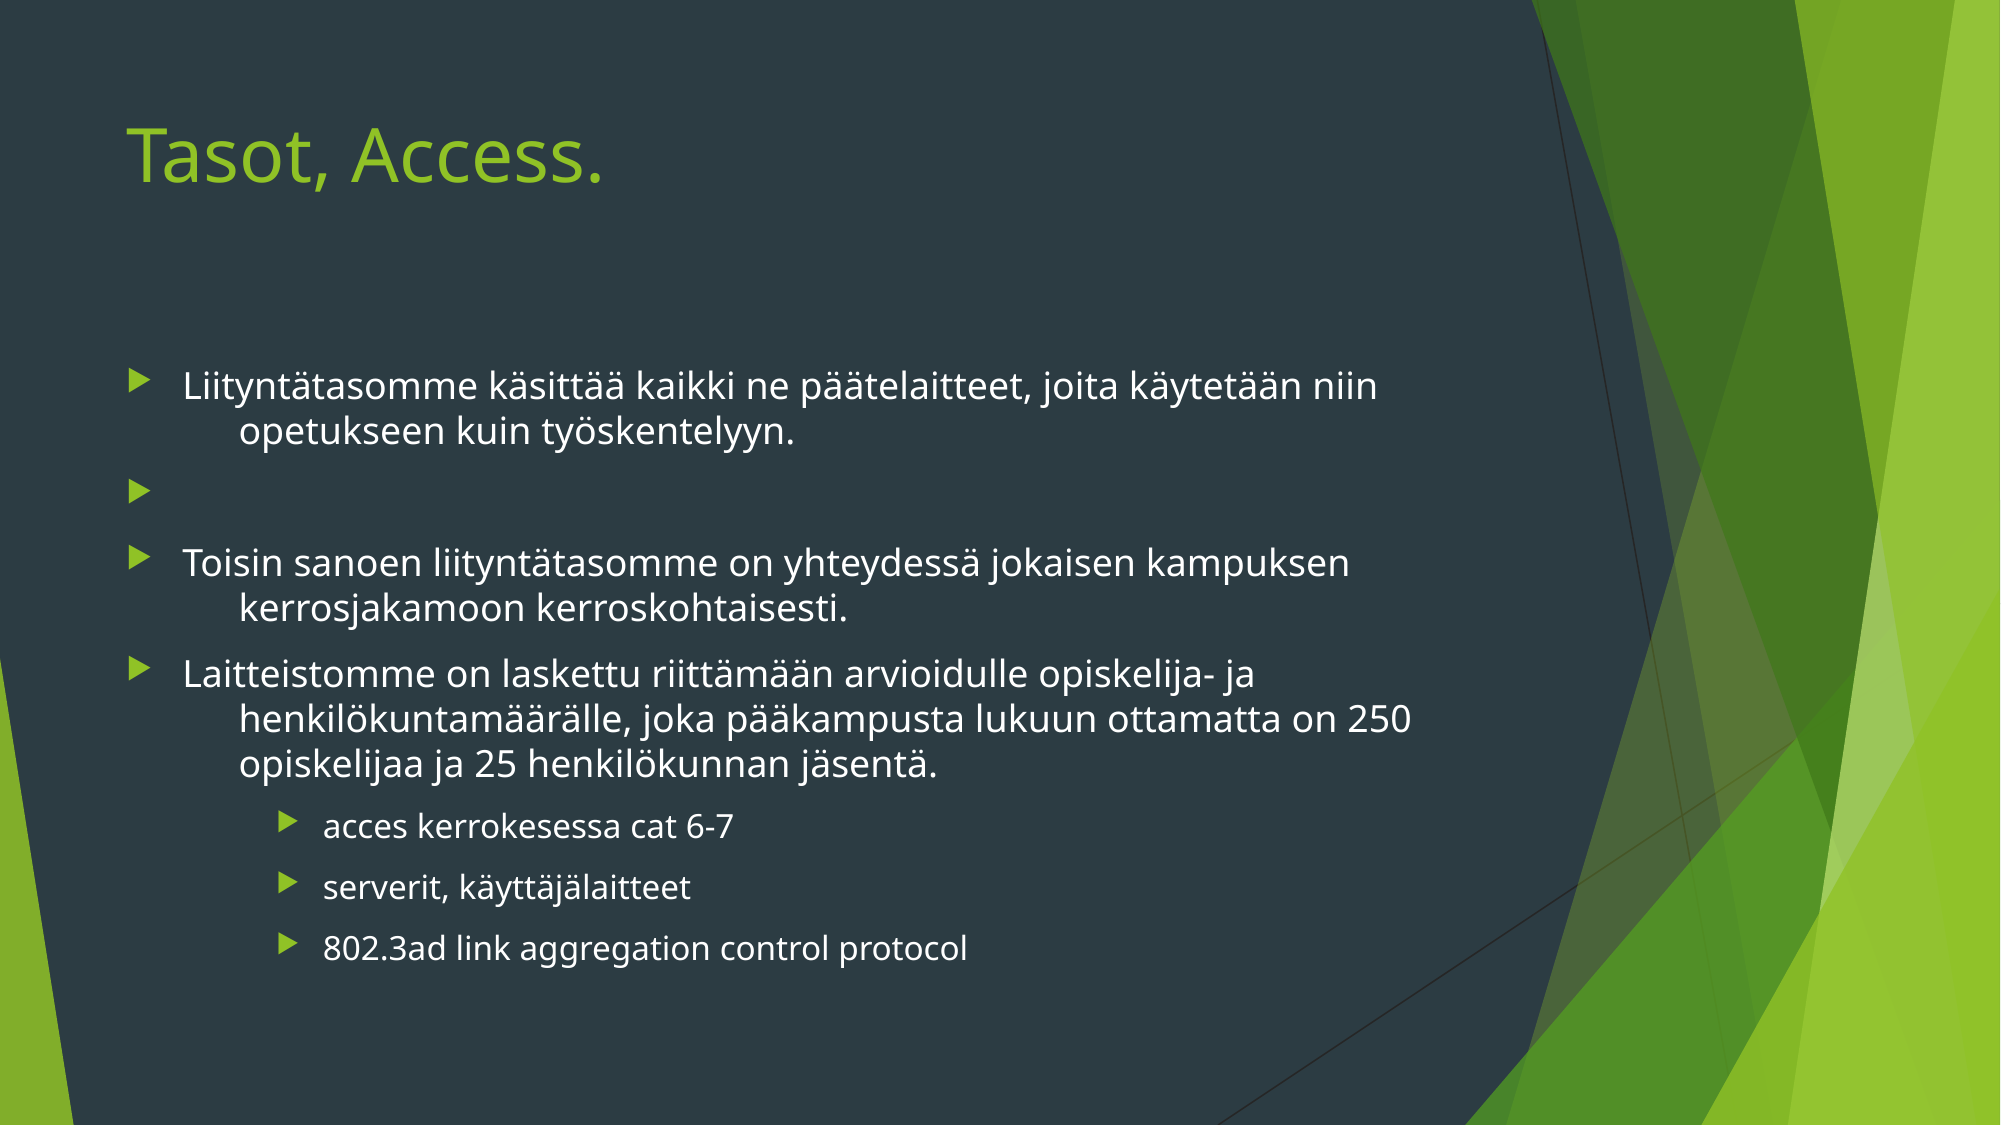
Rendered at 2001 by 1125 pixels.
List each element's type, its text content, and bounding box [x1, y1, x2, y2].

title Tasot, Access. [111, 99, 1522, 317]
list Liityntätasomme käsittää kaikki ne päätelaitteet, joita käytetään niin opetukseen kuin työskentelyyn. Toisin sanoen liityntätasomme on yhteydessä jokaisen kampuksen kerrosjakamoon kerroskohtaisesti. Laitteistomme on laskettu riittämään arvioidulle opiskelija- ja henkilökuntamäärälle, joka pääkampusta lukuun ottamatta on 250 opiskelijaa ja 25 henkilökunnan jäsentä. acces kerrokesessa cat 6-7 serverit, käyttäjälaitteet 802.3ad link aggregation control protocol [111, 354, 1522, 992]
